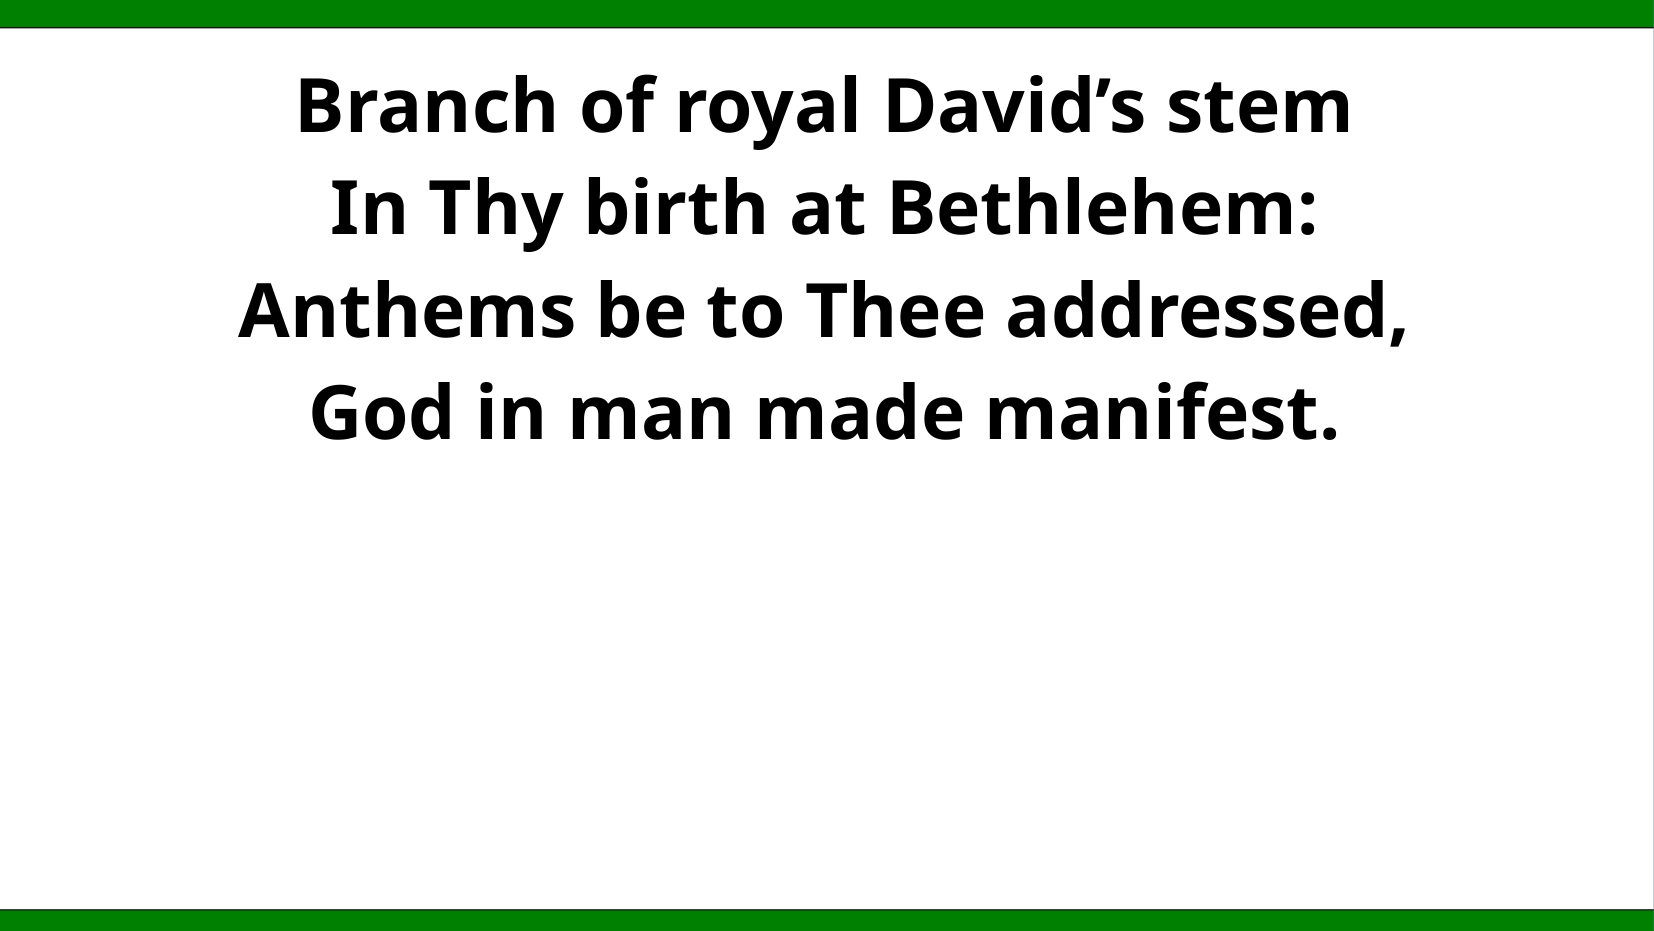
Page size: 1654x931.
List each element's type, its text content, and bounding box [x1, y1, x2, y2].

text_box Branch of royal David’s stem In Thy birth at Bethlehem: Anthems be to Thee addressed, God in man made manifest. [90, 45, 1561, 460]
picture [0, 0, 1654, 931]
